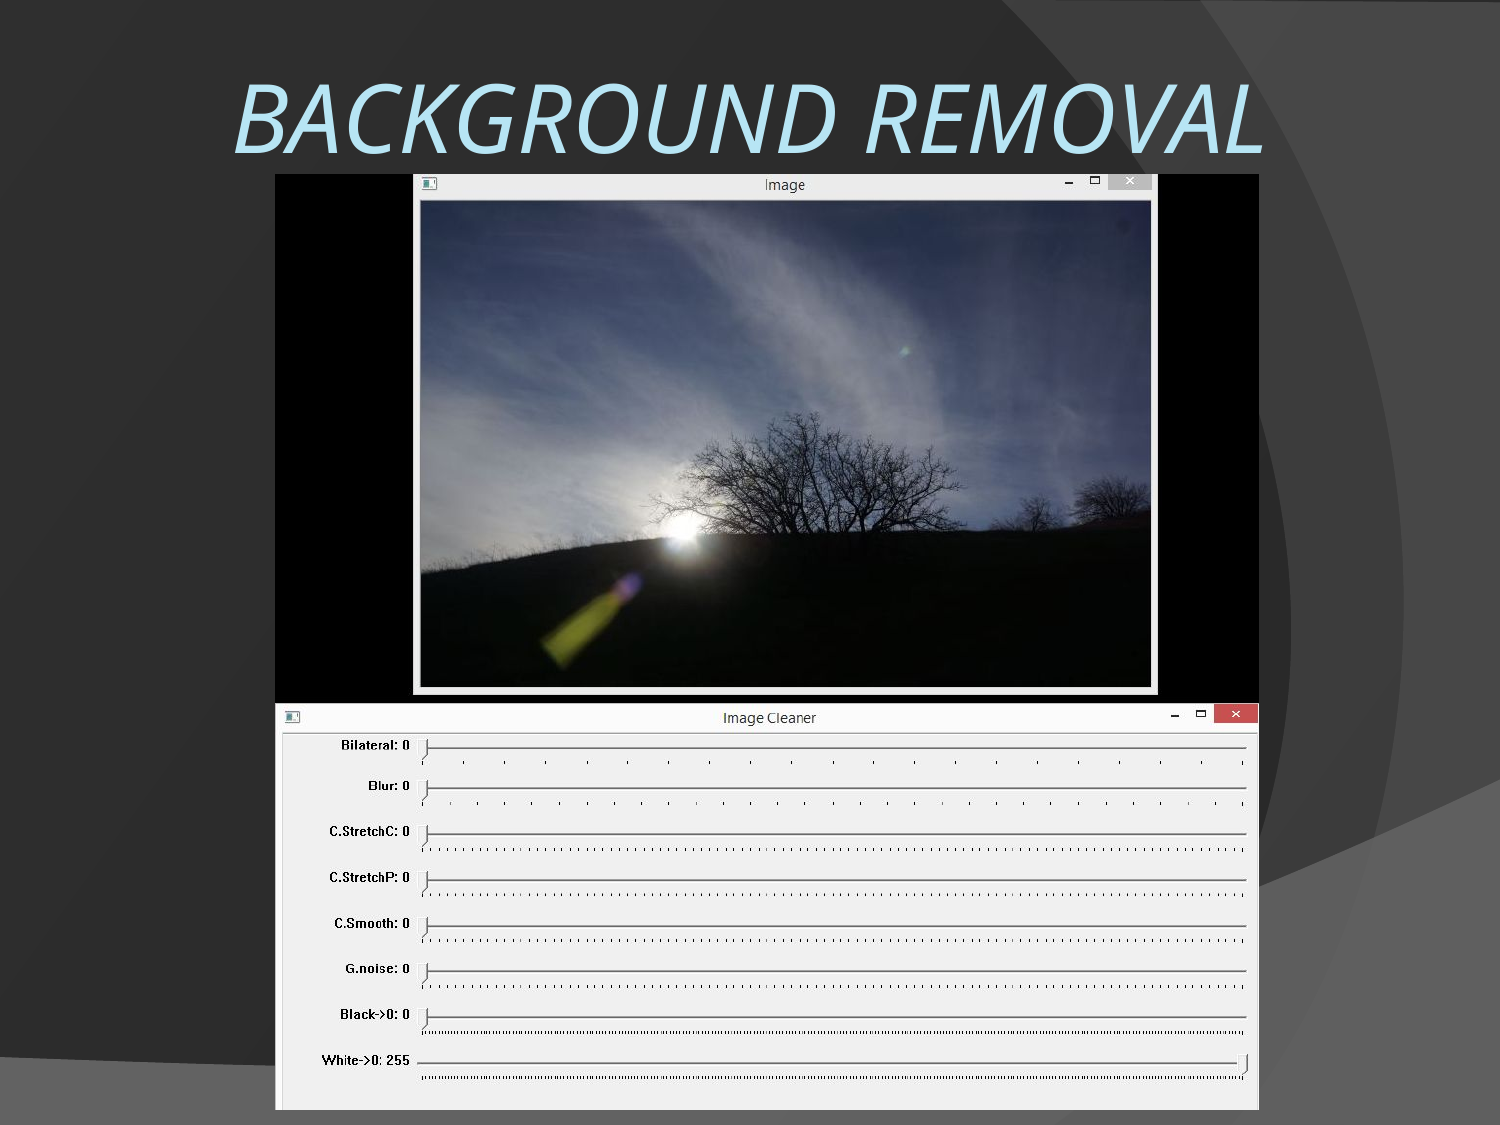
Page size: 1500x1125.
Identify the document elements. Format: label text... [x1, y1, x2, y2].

picture [275, 176, 1259, 1111]
text_box Background Removal [112, 42, 1388, 176]
